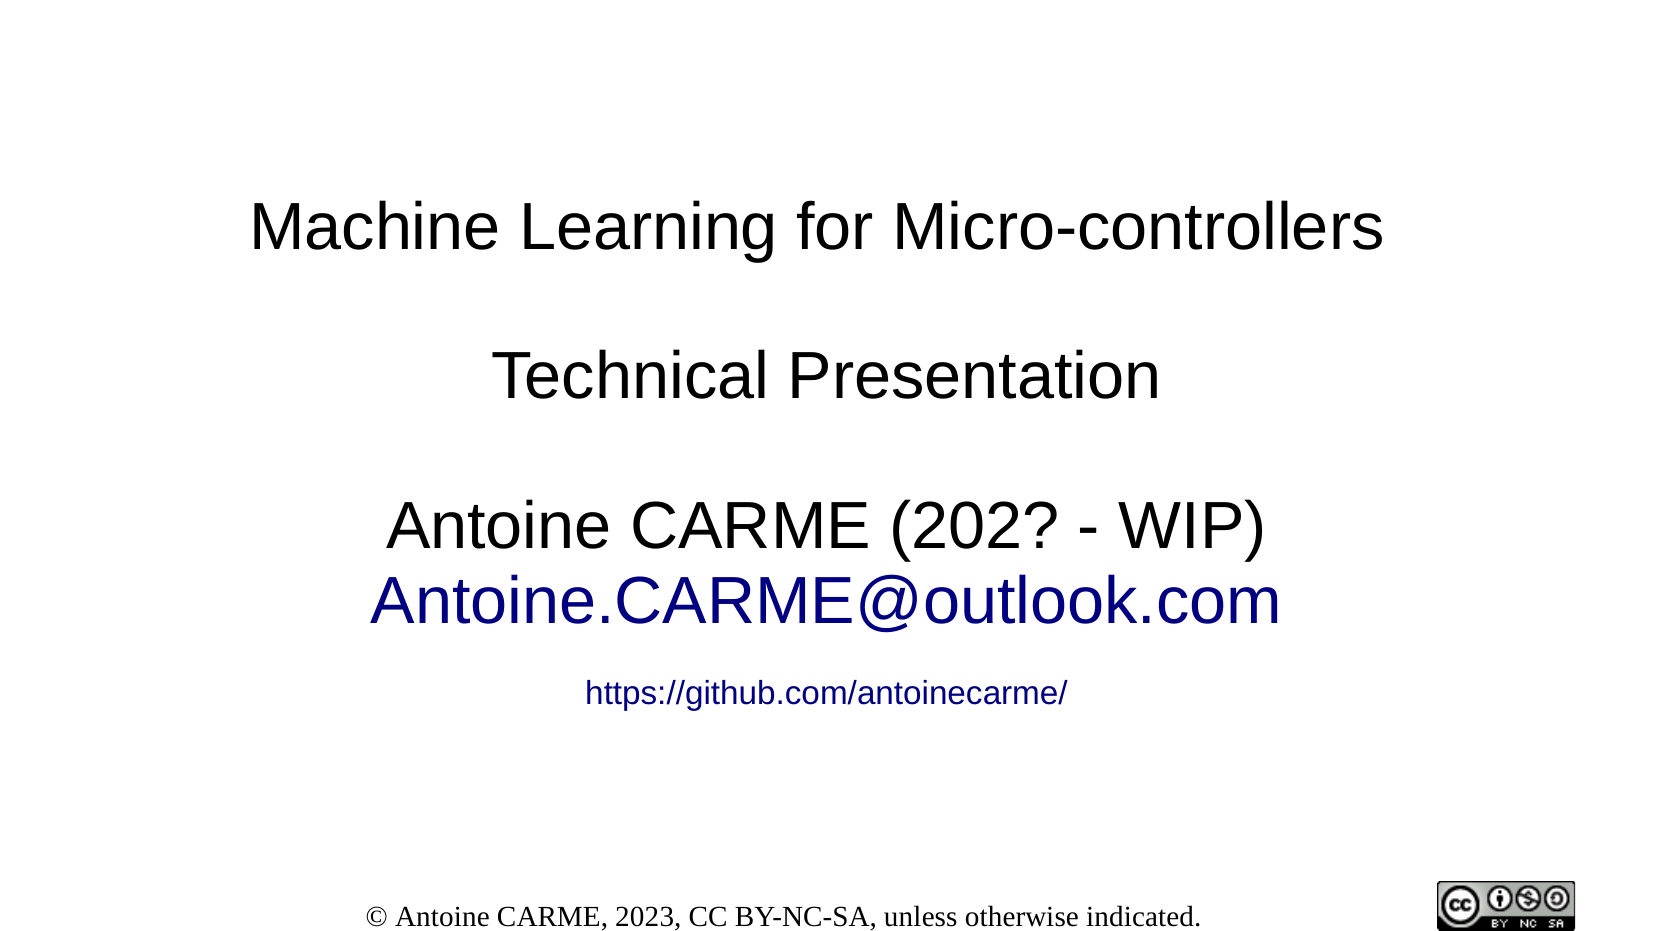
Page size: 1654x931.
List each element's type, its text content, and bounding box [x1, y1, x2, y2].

picture [1437, 881, 1576, 931]
subtitle Machine Learning for Micro-controllers Technical Presentation Antoine CARME (202? - WIP) Antoine.CARME@outlook.com https://github.com/antoinecarme/ [82, 132, 1571, 842]
